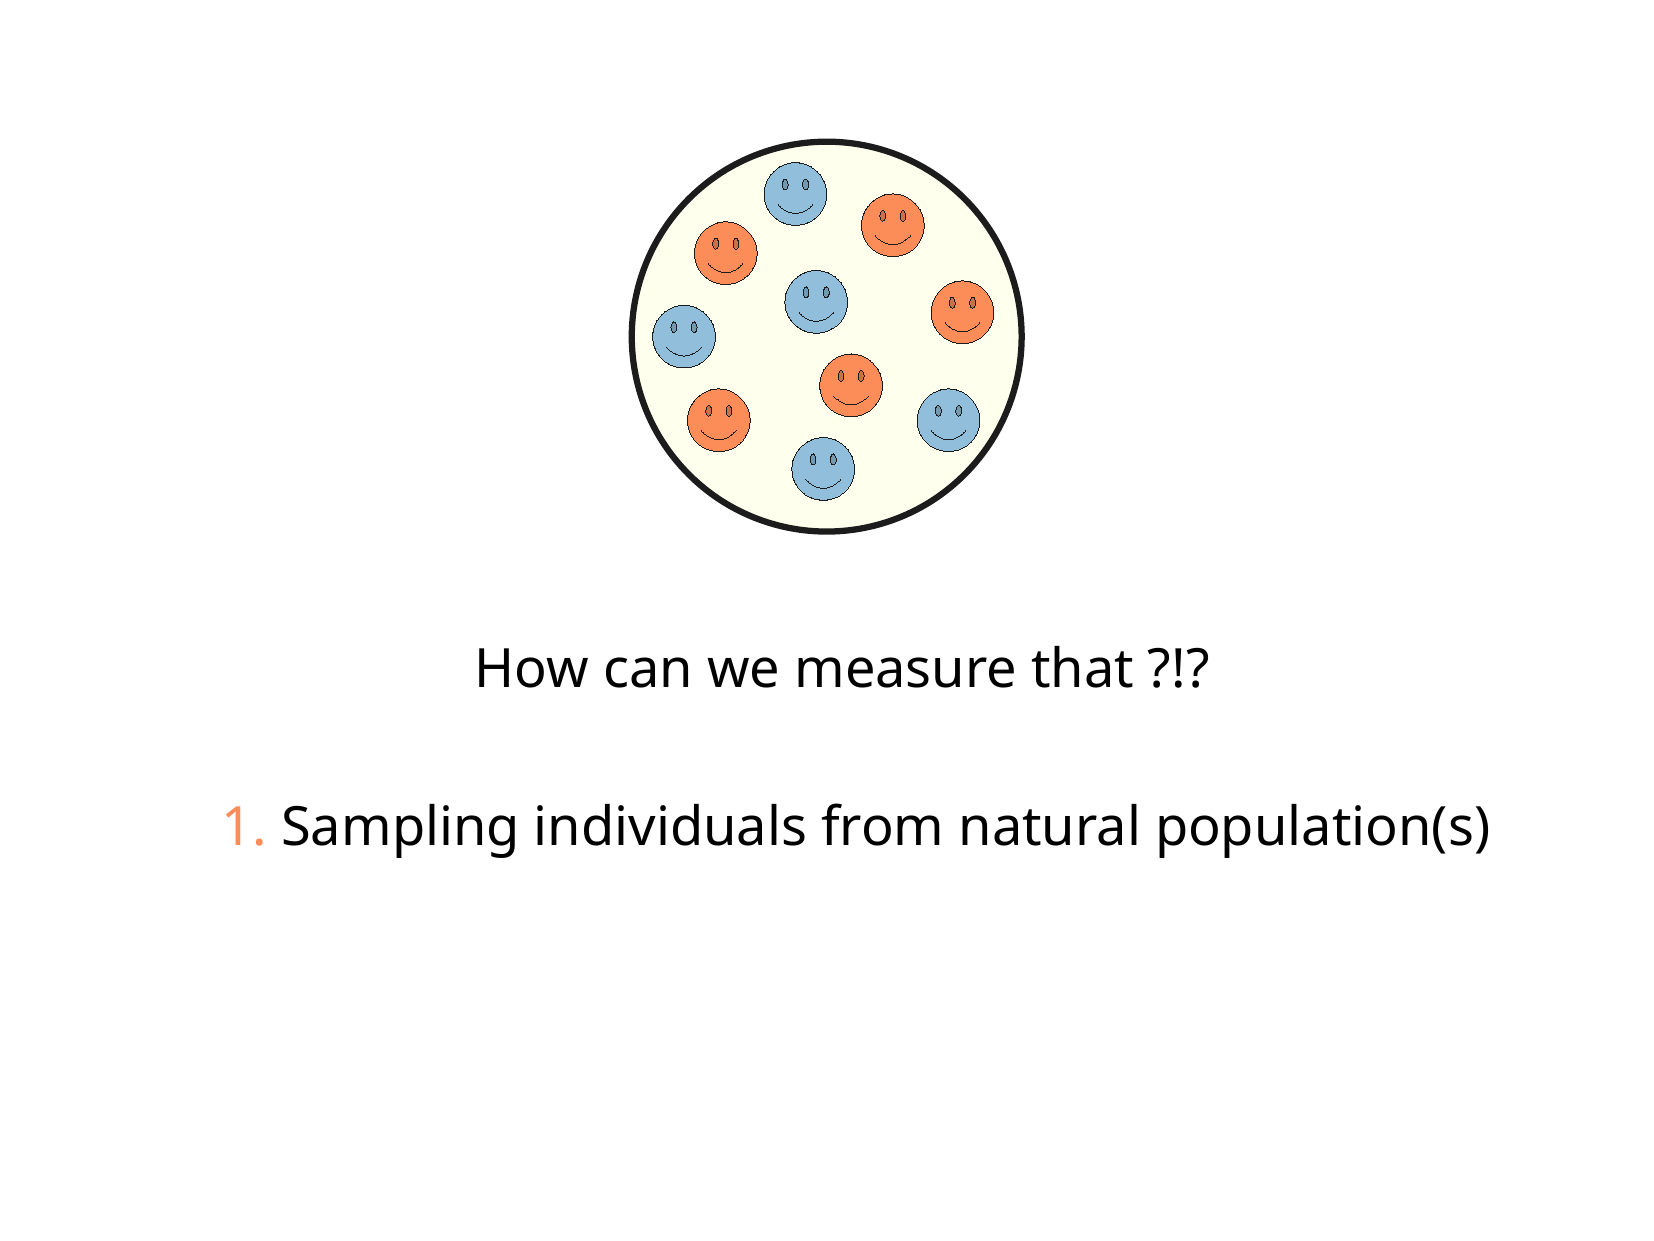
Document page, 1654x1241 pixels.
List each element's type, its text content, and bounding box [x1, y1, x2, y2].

text_box [631, 141, 1022, 532]
text_box 1. Sampling individuals from natural population(s) [136, 779, 1577, 875]
text_box How can we measure that ?!? [244, 622, 1441, 696]
